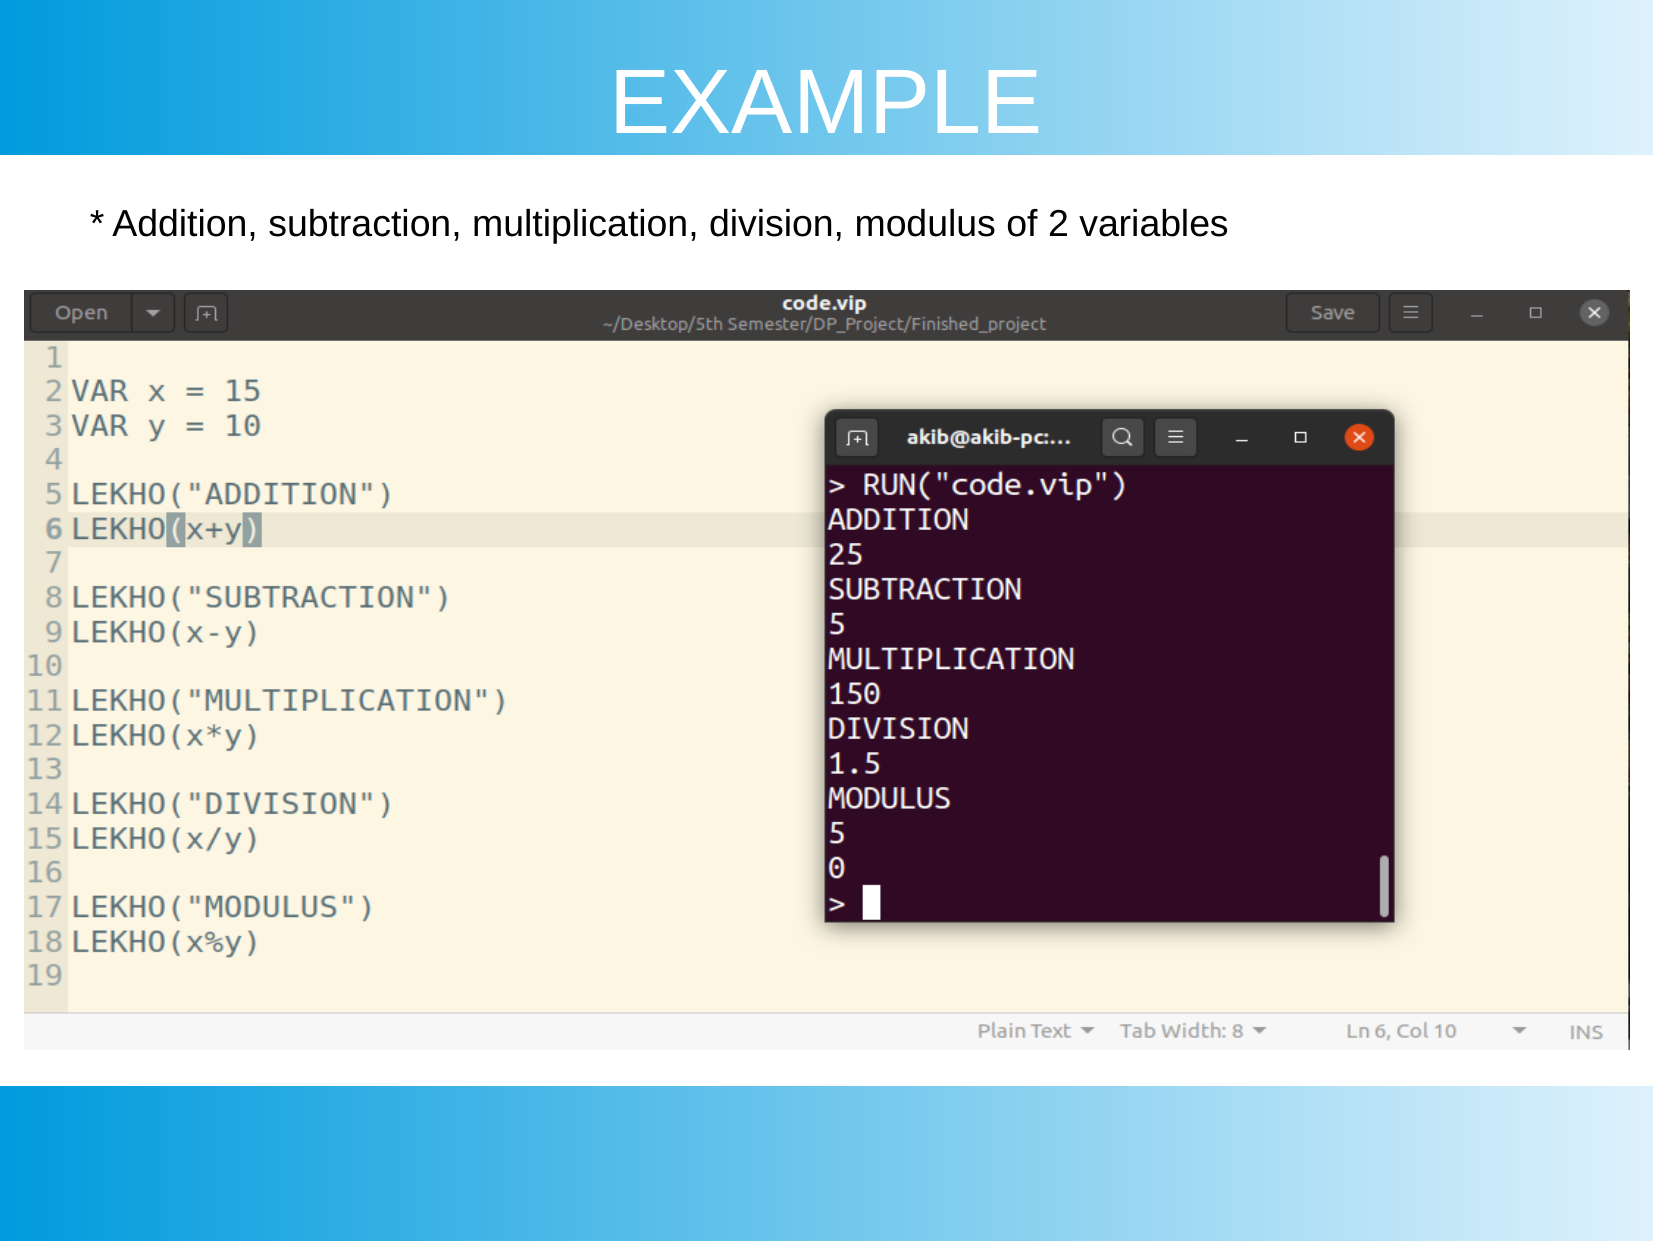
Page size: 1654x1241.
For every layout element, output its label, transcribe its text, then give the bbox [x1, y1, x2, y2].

title EXAMPLE [82, 49, 1571, 155]
picture [24, 290, 1630, 1051]
text_box * Addition, subtraction, multiplication, division, modulus of 2 variables [75, 195, 1486, 256]
